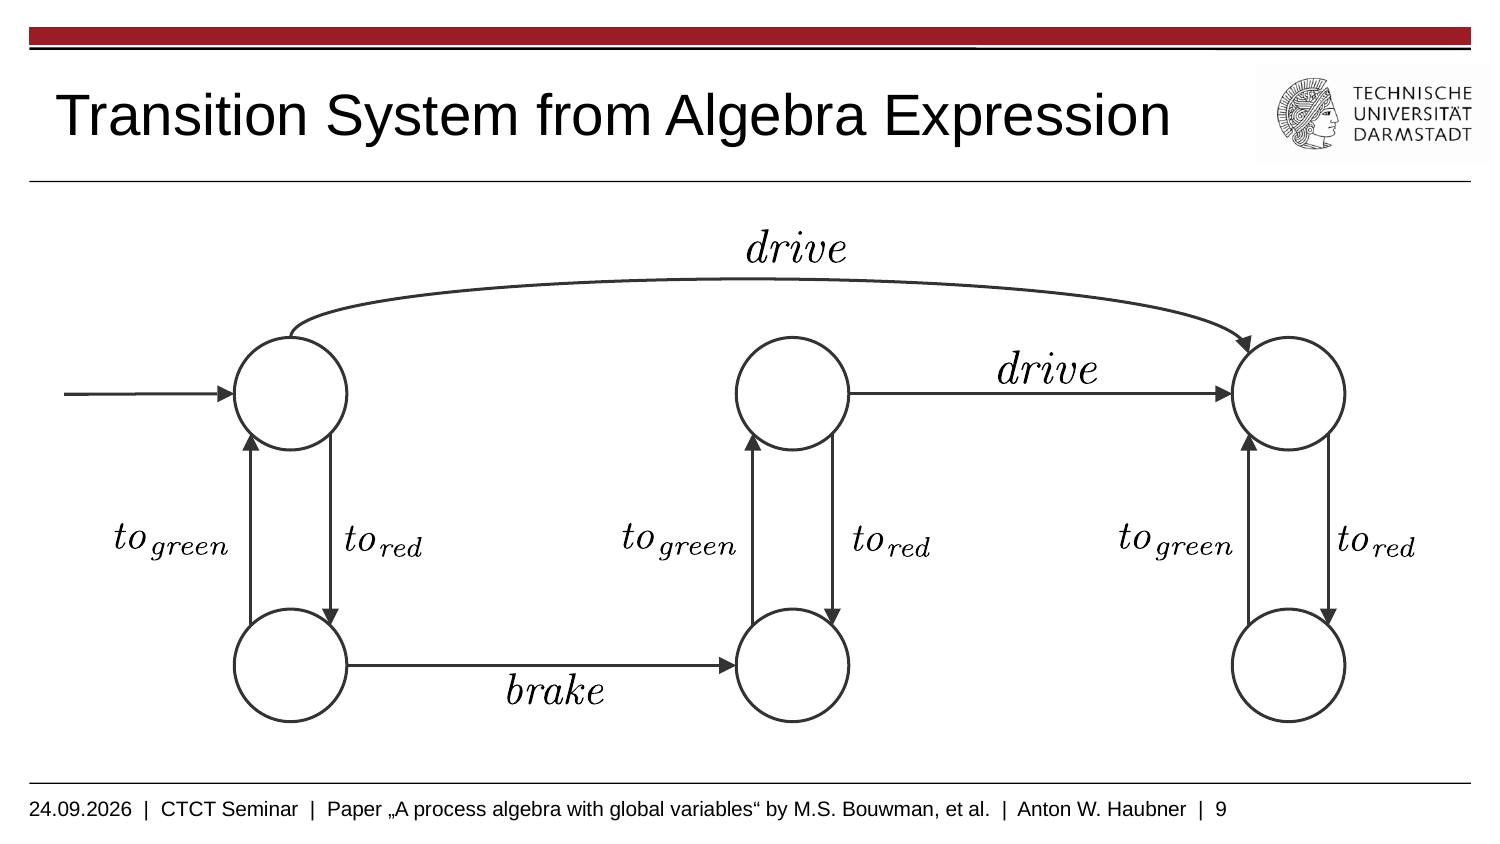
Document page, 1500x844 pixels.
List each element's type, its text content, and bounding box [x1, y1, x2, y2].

text_box [380, 544, 394, 557]
title Transition System from Algebra Expression [29, 63, 1199, 167]
text_box [1215, 542, 1233, 555]
text_box [1133, 530, 1151, 549]
text_box [718, 542, 736, 555]
text_box [1119, 522, 1131, 549]
text_box [902, 544, 914, 557]
text_box [770, 241, 803, 263]
text_box [1337, 525, 1350, 552]
text_box [1171, 542, 1186, 555]
text_box [1373, 544, 1387, 558]
text_box [1400, 537, 1415, 558]
text_box [1351, 532, 1369, 552]
text_box [866, 532, 884, 552]
text_box [167, 542, 194, 555]
text_box [915, 537, 930, 557]
text_box [526, 684, 545, 705]
text_box [587, 684, 604, 705]
text_box [1186, 542, 1199, 555]
text_box [828, 241, 846, 263]
text_box [746, 229, 769, 263]
text_box [393, 544, 406, 557]
text_box [622, 522, 635, 549]
text_box [507, 673, 523, 705]
text_box [888, 544, 902, 557]
text_box [703, 542, 716, 555]
text_box [1021, 362, 1054, 385]
text_box [407, 537, 422, 557]
text_box [565, 673, 585, 705]
text_box [150, 542, 165, 561]
text_box [658, 542, 673, 561]
text_box [997, 350, 1020, 385]
text_box [544, 684, 564, 705]
text_box [1079, 362, 1097, 384]
text_box [1386, 544, 1399, 558]
text_box [1155, 542, 1170, 561]
picture [1255, 65, 1490, 162]
text_box [114, 522, 127, 549]
text_box [129, 530, 146, 549]
text_box [637, 530, 654, 549]
text_box [1200, 542, 1213, 555]
text_box [852, 525, 865, 552]
text_box [675, 542, 702, 555]
text_box [358, 532, 376, 552]
text_box [344, 525, 357, 552]
text_box [805, 241, 825, 263]
text_box [195, 542, 208, 555]
text_box [1056, 362, 1076, 384]
text_box [210, 542, 228, 555]
